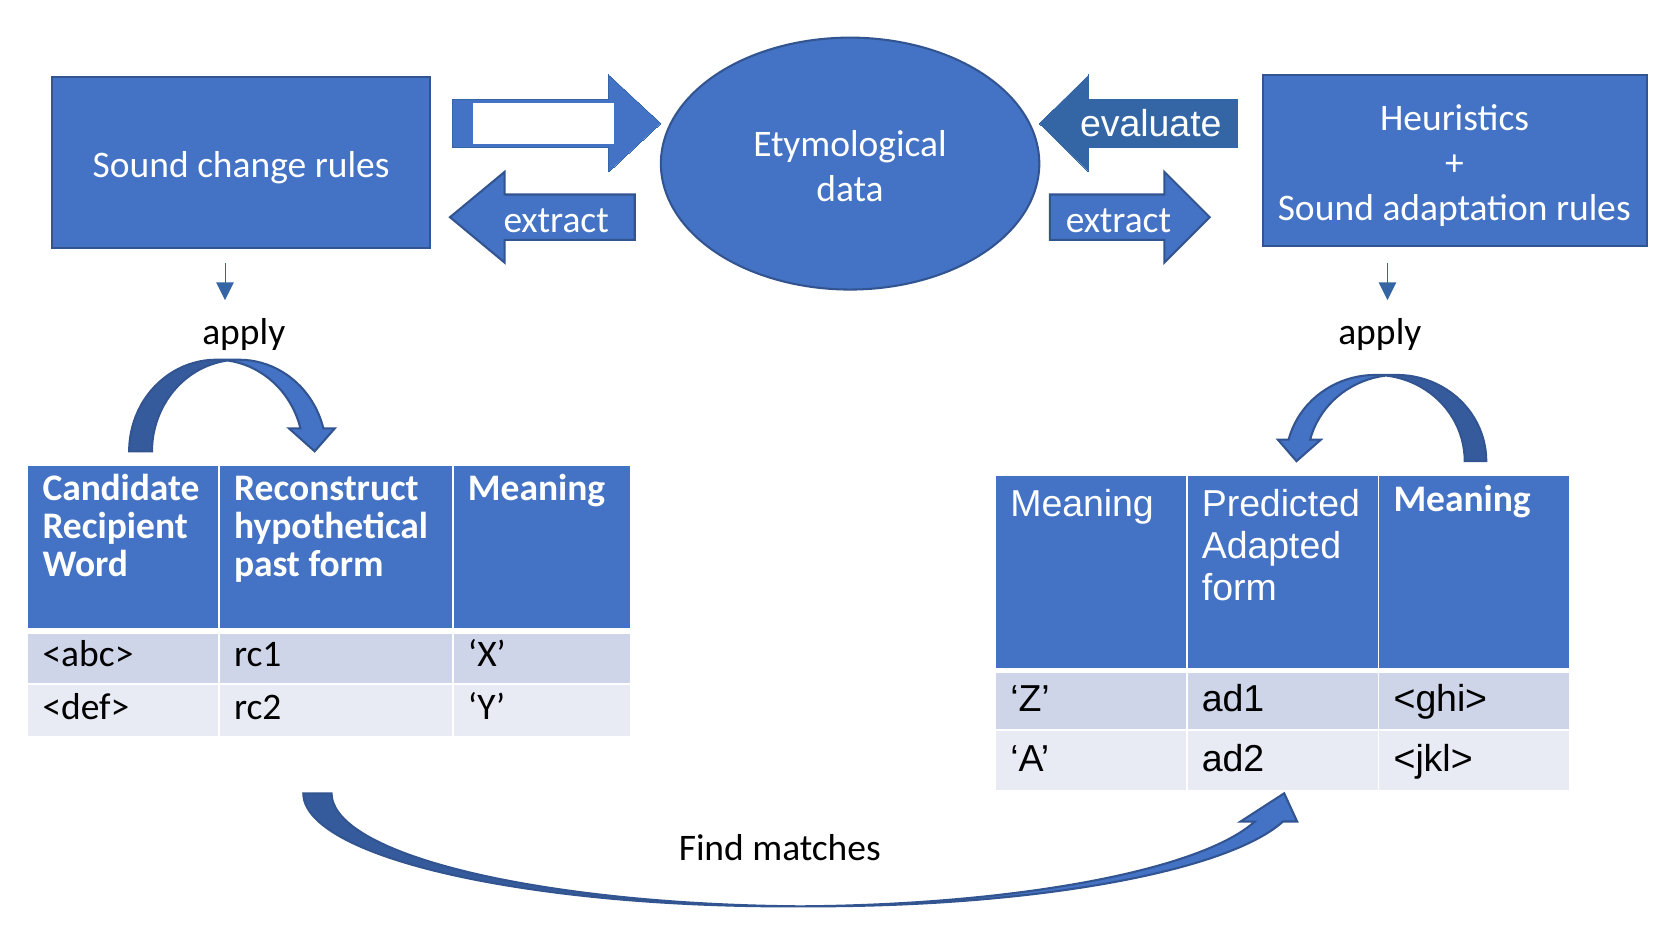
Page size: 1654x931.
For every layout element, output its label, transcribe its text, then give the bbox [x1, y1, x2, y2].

table_cell <def> [28, 685, 218, 736]
table_cell <ghi> [1379, 673, 1569, 729]
text_box extract [450, 171, 635, 263]
table_cell ‘Y’ [454, 685, 630, 736]
table_header Candidate Recipient Word [28, 466, 218, 628]
table_header Meaning [454, 466, 630, 628]
table_cell ad2 [1188, 731, 1378, 790]
table_header Meaning [996, 476, 1186, 668]
text_box evaluate [1039, 74, 1238, 172]
text_box Find matches [663, 815, 896, 876]
text_box evaluate [452, 74, 661, 172]
table_cell ad1 [1188, 673, 1378, 729]
text_box extract [1049, 171, 1210, 263]
table_header Reconstruct hypothetical past form [220, 466, 452, 628]
text_box Sound change rules [52, 76, 431, 249]
table_header Predicted Adapted form [1188, 476, 1378, 668]
text_box apply [1323, 299, 1437, 360]
table_cell ‘Z’ [996, 673, 1186, 729]
text_box apply [187, 299, 301, 360]
text_box [303, 793, 1298, 907]
table_cell rc1 [220, 634, 452, 683]
text_box Heuristics + Sound adaptation rules [1262, 75, 1647, 247]
text_box Etymological data [660, 37, 1040, 290]
table_cell ‘X’ [454, 634, 630, 683]
table_cell ‘A’ [996, 731, 1186, 790]
text_box [1277, 374, 1487, 462]
table_cell rc2 [220, 685, 452, 736]
table_cell <abc> [28, 634, 218, 683]
table_header Meaning [1379, 476, 1569, 668]
text_box [129, 360, 335, 452]
table_cell <jkl> [1379, 731, 1569, 790]
